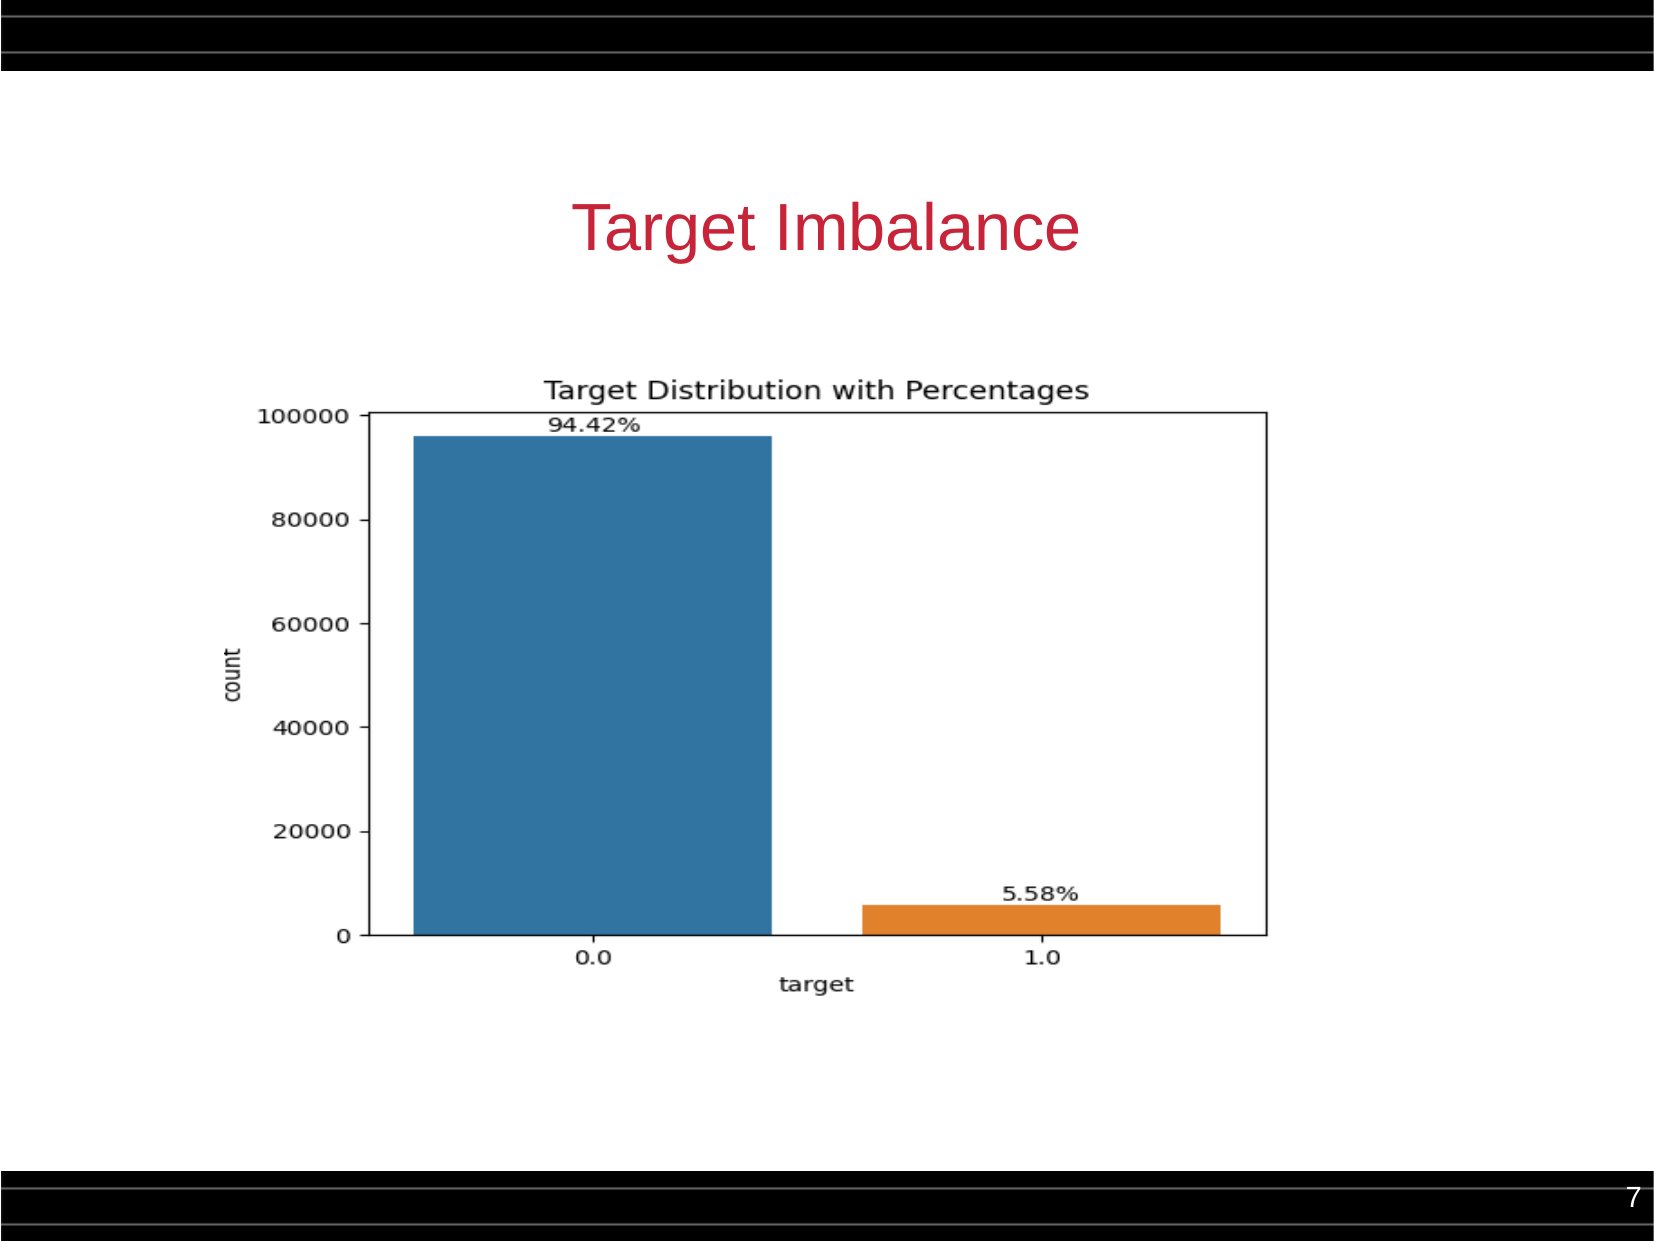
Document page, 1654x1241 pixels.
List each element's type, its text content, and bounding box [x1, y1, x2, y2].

picture [224, 330, 1382, 1010]
picture [1, 0, 1654, 71]
title Target Imbalance [82, 123, 1571, 331]
picture [1, 1171, 1654, 1241]
